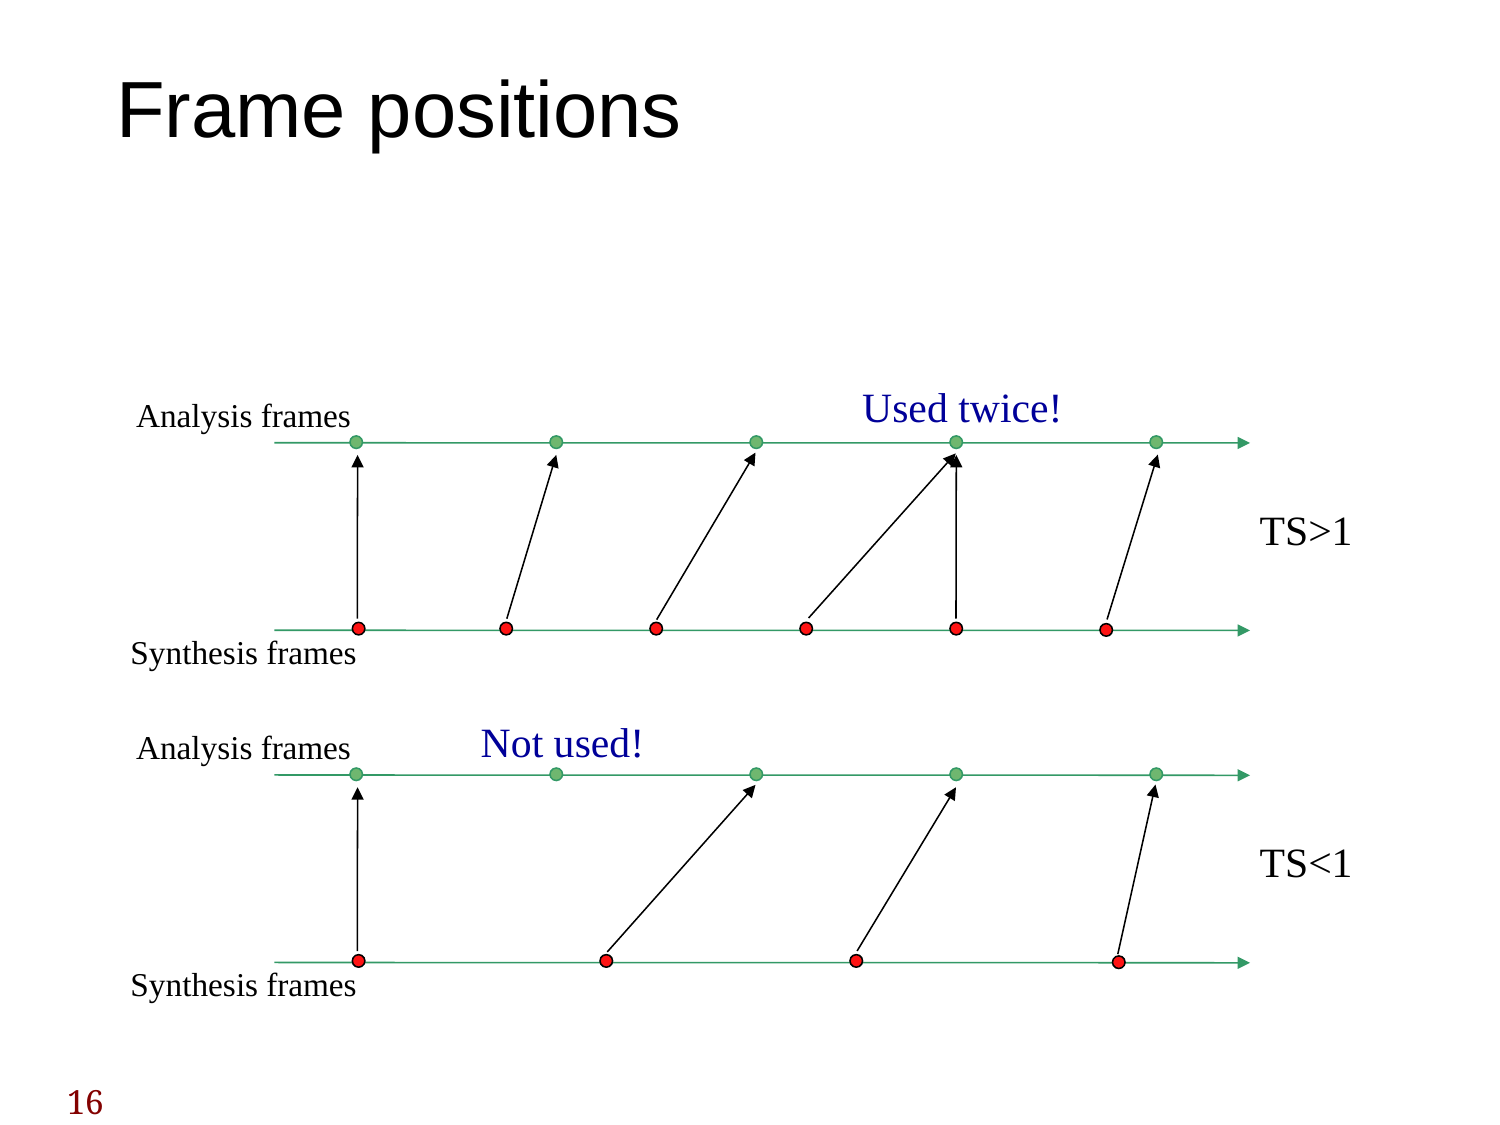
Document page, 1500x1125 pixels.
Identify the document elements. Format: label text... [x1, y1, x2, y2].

text_box [1099, 623, 1113, 637]
text_box [1112, 955, 1126, 969]
text_box [350, 443, 363, 449]
text_box [549, 435, 563, 449]
text_box [949, 768, 963, 781]
text_box [350, 775, 363, 781]
text_box Analysis frames [99, 719, 388, 775]
text_box [799, 622, 813, 635]
text_box Synthesis frames [99, 957, 388, 1013]
text_box Not used! [450, 709, 676, 775]
text_box TS>1 [1237, 497, 1376, 563]
text_box [499, 622, 513, 635]
text_box TS<1 [1237, 829, 1376, 895]
text_box <number> [66, 1081, 255, 1119]
title Frame positions [73, 2, 1350, 206]
text_box [600, 954, 613, 968]
text_box [550, 775, 563, 781]
text_box [949, 440, 963, 449]
text_box [1149, 435, 1163, 449]
text_box [949, 622, 963, 635]
text_box [750, 435, 763, 449]
text_box Used twice! [824, 374, 1101, 440]
text_box [750, 768, 763, 781]
text_box [649, 622, 663, 635]
text_box [1149, 768, 1163, 781]
text_box Synthesis frames [99, 624, 388, 680]
text_box [849, 954, 863, 968]
text_box Analysis frames [99, 387, 388, 443]
